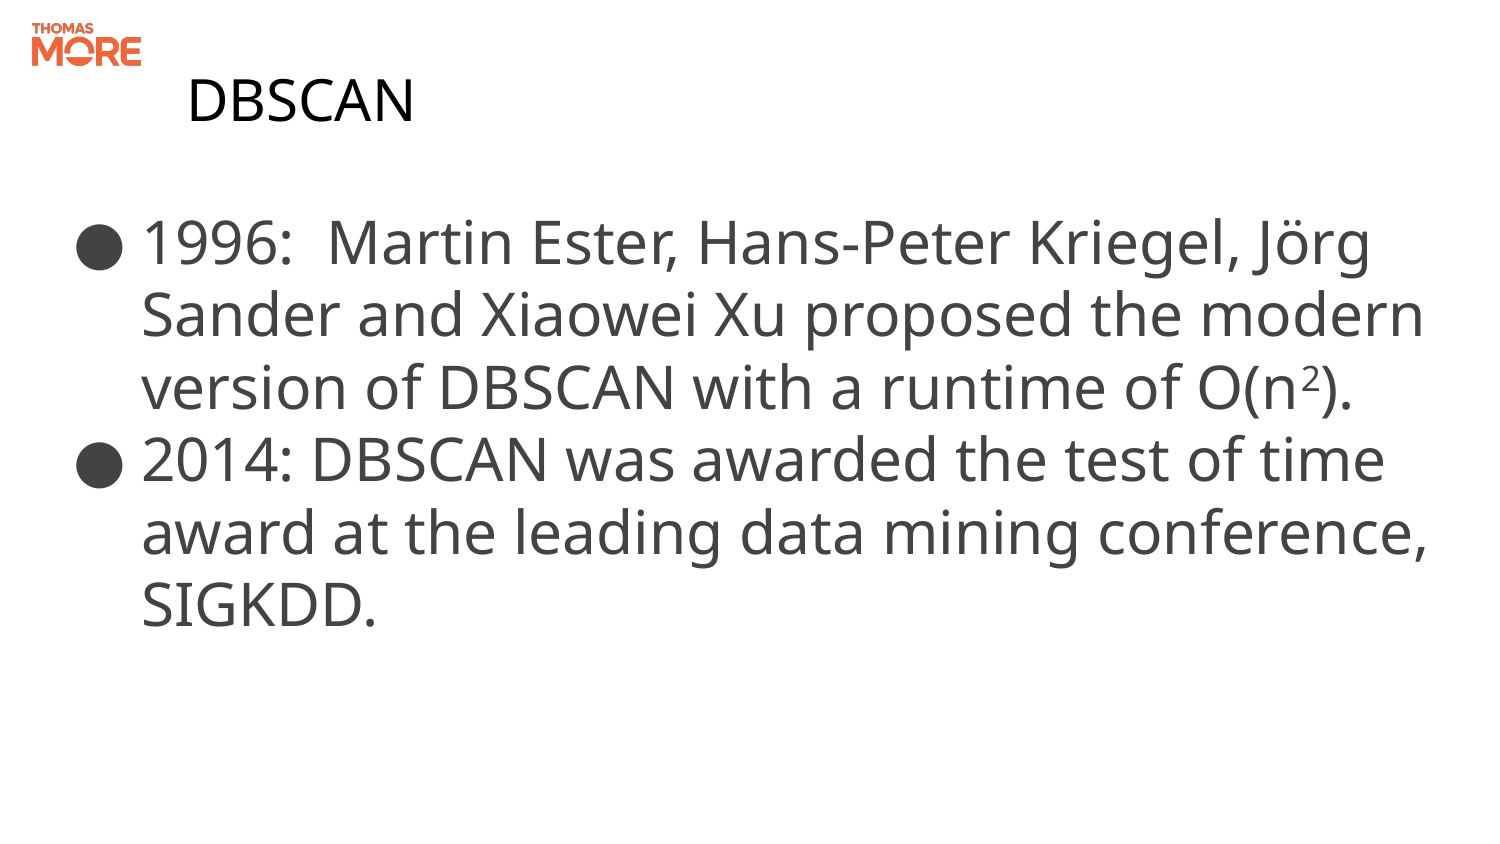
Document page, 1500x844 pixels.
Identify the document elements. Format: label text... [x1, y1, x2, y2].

list 1996: Martin Ester, Hans-Peter Kriegel, Jörg Sander and Xiaowei Xu proposed the modern version of DBSCAN with a runtime of O(n2). 2014: DBSCAN was awarded the test of time award at the leading data mining conference, SIGKDD. [51, 189, 1476, 750]
picture [22, 13, 151, 76]
title DBSCAN [171, 48, 1449, 143]
